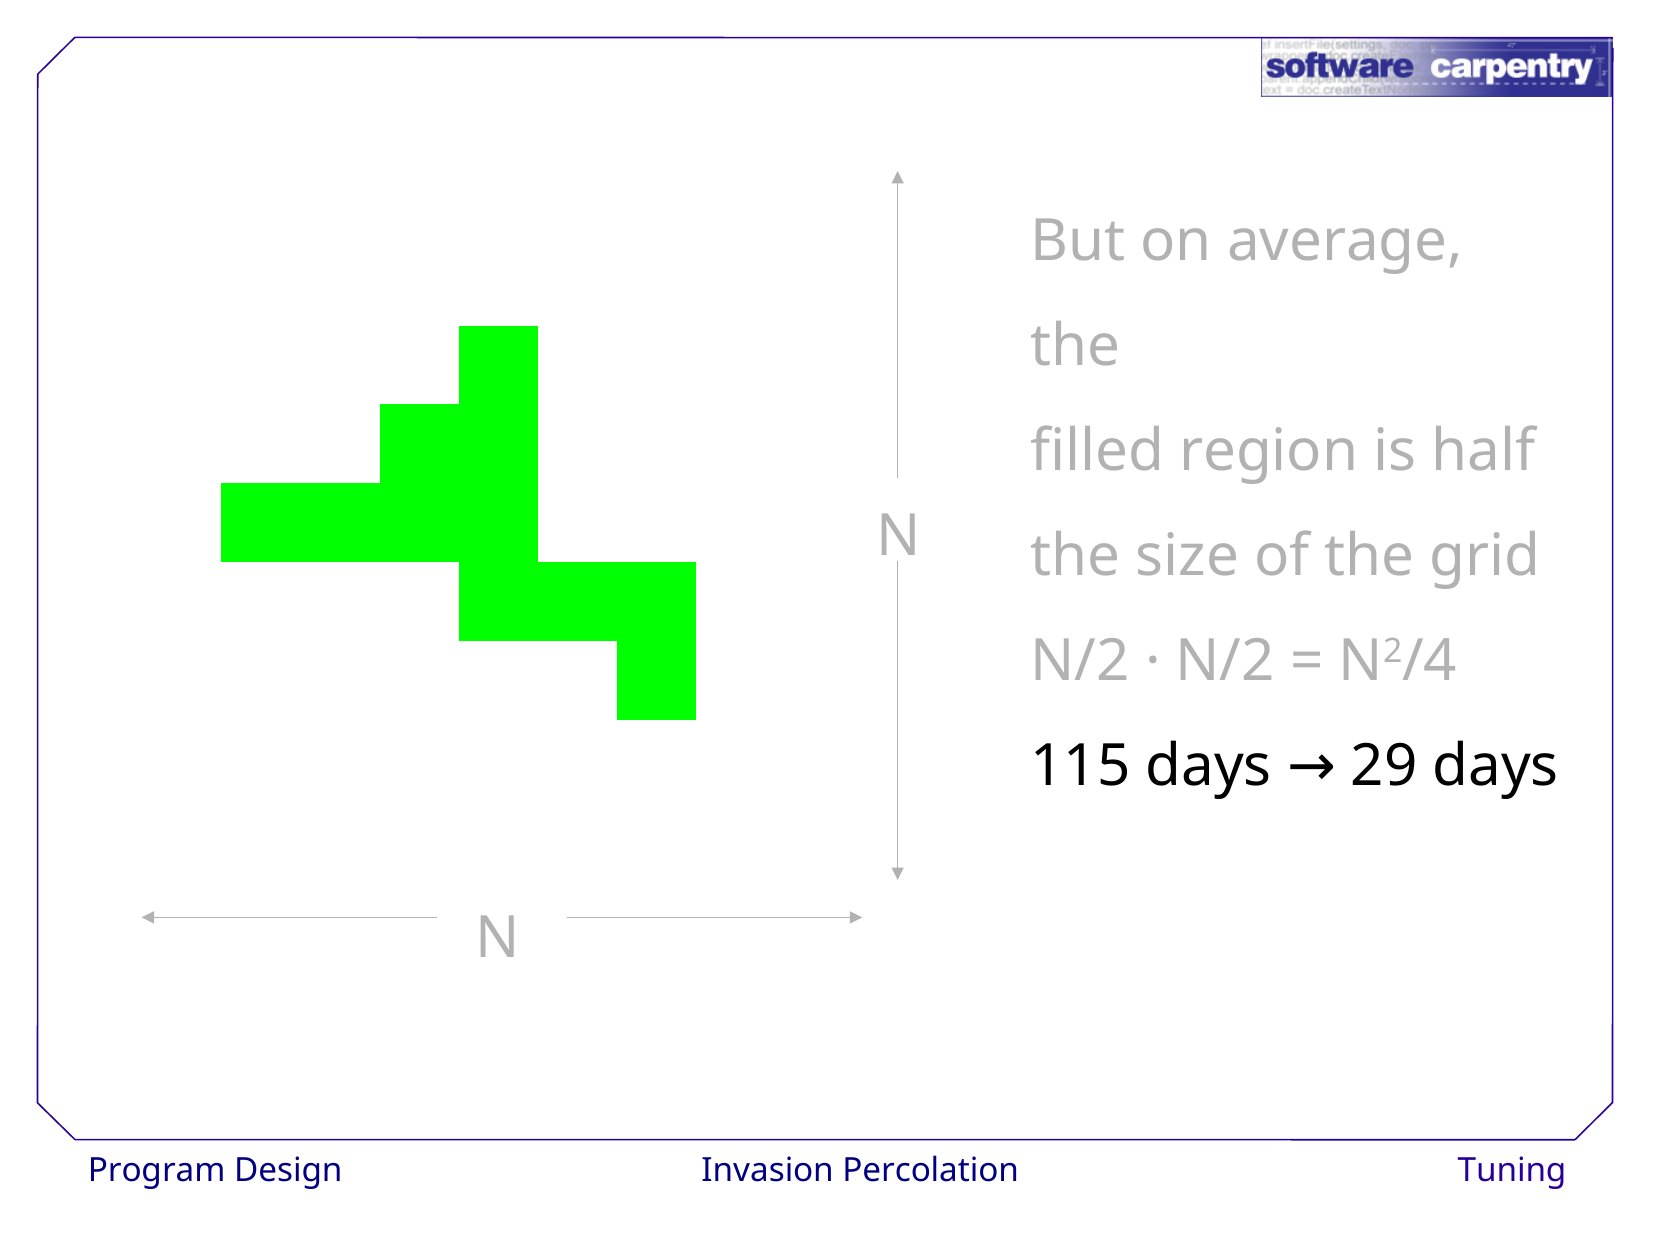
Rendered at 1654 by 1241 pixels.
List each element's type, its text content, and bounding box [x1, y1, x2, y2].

table_cell [380, 641, 459, 720]
table_cell [696, 562, 775, 641]
table_header [617, 166, 696, 245]
table_cell [300, 562, 380, 641]
table_cell [142, 720, 221, 799]
table_cell [380, 562, 459, 641]
table_cell [538, 562, 617, 641]
table_cell [459, 799, 538, 878]
table_cell [538, 404, 617, 483]
table_header [142, 166, 221, 245]
table_cell [221, 799, 300, 878]
picture [1261, 39, 1613, 97]
table_cell [300, 245, 380, 326]
table_cell [617, 483, 696, 562]
table_cell [142, 245, 221, 326]
table_cell [380, 326, 459, 404]
table_cell [775, 720, 855, 799]
text_box But on average, the filled region is half the size of the grid N/2 · N/2 = N2/4 115 days → 29 days [1015, 159, 1580, 805]
table_cell [459, 245, 538, 326]
table_cell [538, 799, 617, 878]
table_cell [617, 562, 696, 641]
table_cell [221, 326, 300, 404]
table_cell [300, 483, 380, 562]
table_cell [775, 245, 855, 326]
table_cell [617, 326, 696, 404]
table_cell [617, 245, 696, 326]
table_cell [142, 326, 221, 404]
table_cell [696, 245, 775, 326]
table_cell [142, 641, 221, 720]
table_cell [300, 720, 380, 799]
table_cell [142, 799, 221, 878]
table_cell [459, 326, 538, 404]
table_cell [300, 404, 380, 483]
table_cell [142, 562, 221, 641]
table_cell [617, 404, 696, 483]
table_cell [459, 483, 538, 562]
table_cell [380, 799, 459, 878]
table_header [775, 166, 855, 245]
table_cell [617, 641, 696, 720]
table_cell [380, 404, 459, 483]
table_cell [459, 404, 538, 483]
text_box N [862, 454, 922, 576]
table_header [696, 166, 775, 245]
table_cell [380, 483, 459, 562]
table_cell [775, 404, 855, 483]
table_cell [775, 641, 855, 720]
table_cell [459, 641, 538, 720]
table_header [221, 166, 300, 245]
table_cell [617, 799, 696, 878]
table_cell [538, 245, 617, 326]
table_header [300, 166, 380, 245]
table_cell [221, 404, 300, 483]
table_header [459, 166, 538, 245]
table_cell [775, 326, 855, 404]
table_cell [221, 720, 300, 799]
table_cell [775, 799, 855, 878]
table_header [380, 166, 459, 245]
table_cell [221, 562, 300, 641]
table_cell [380, 245, 459, 326]
table_cell [459, 720, 538, 799]
table_cell [696, 720, 775, 799]
table_cell [696, 641, 775, 720]
table_cell [696, 483, 775, 562]
table_cell [459, 562, 538, 641]
table_header [538, 166, 617, 245]
table_cell [538, 483, 617, 562]
table_cell [380, 720, 459, 799]
table_cell [221, 245, 300, 326]
table_cell [775, 562, 855, 641]
table_cell [538, 720, 617, 799]
table_cell [696, 404, 775, 483]
table_cell [142, 404, 221, 483]
table_cell [775, 483, 855, 562]
table_cell [300, 641, 380, 720]
table_cell [300, 326, 380, 404]
table_cell [300, 799, 380, 878]
table_cell [221, 483, 300, 562]
text_box N [460, 856, 520, 977]
table_cell [617, 720, 696, 799]
table_cell [538, 326, 617, 404]
table_cell [696, 326, 775, 404]
table_cell [142, 483, 221, 562]
table_cell [221, 641, 300, 720]
table_cell [538, 641, 617, 720]
table_cell [696, 799, 775, 878]
